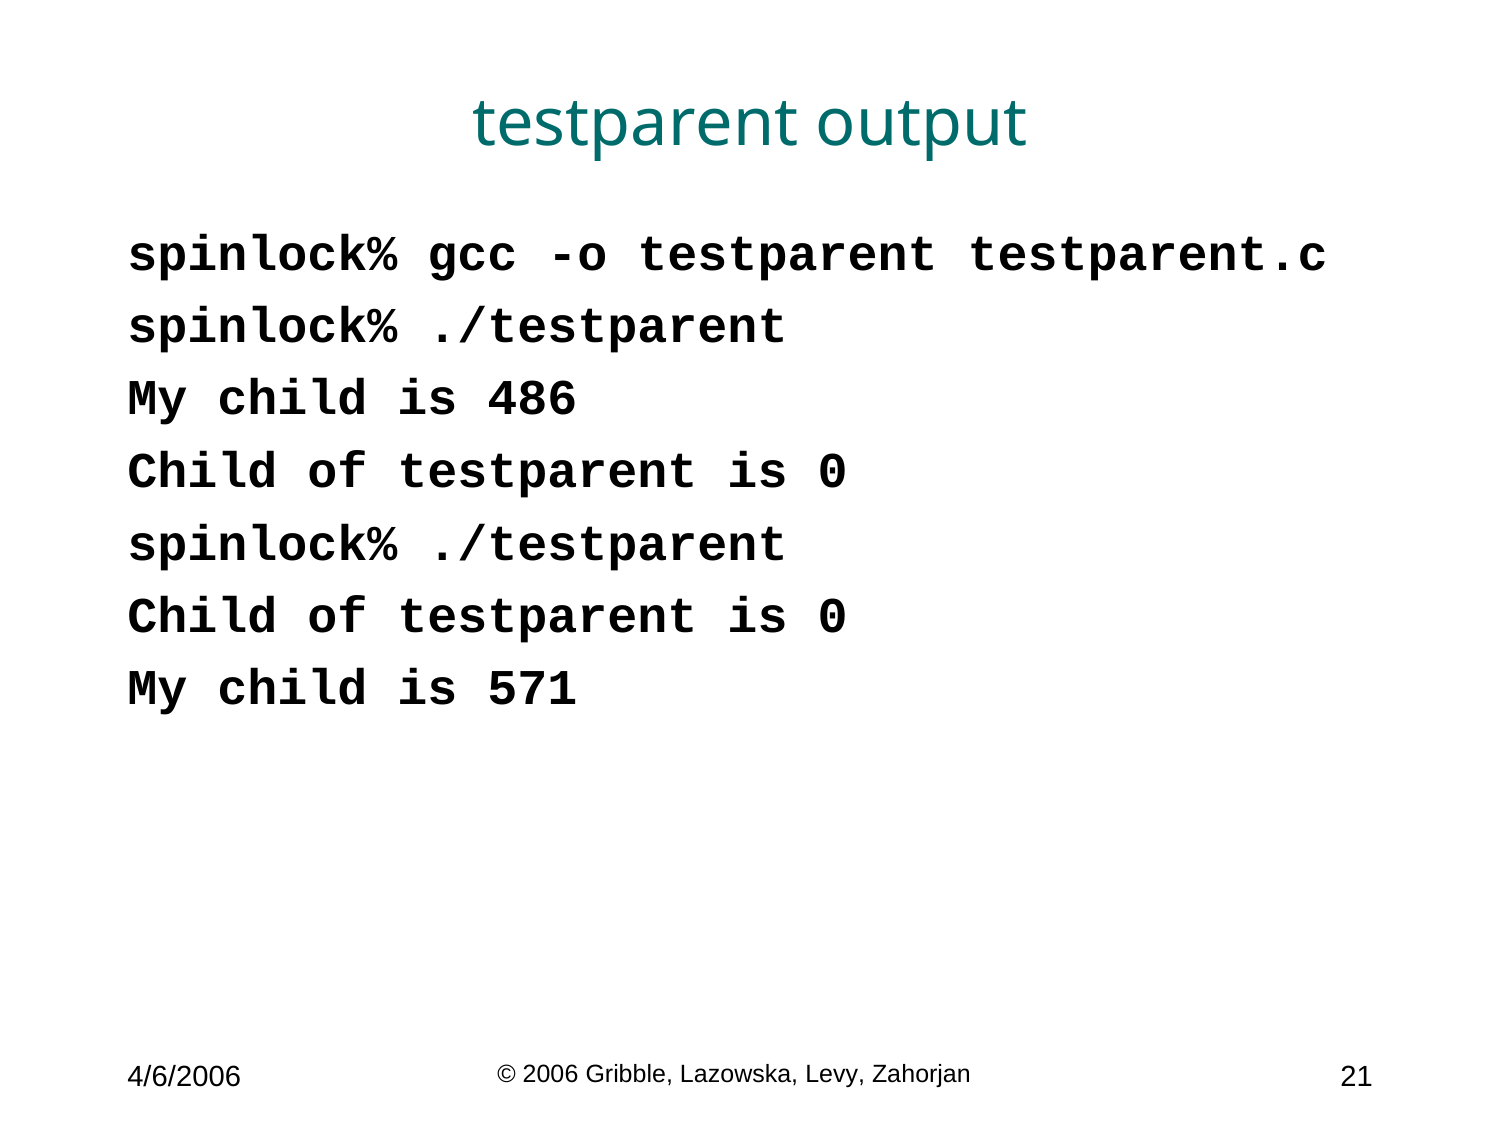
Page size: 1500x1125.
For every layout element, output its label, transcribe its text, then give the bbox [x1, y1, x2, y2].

list spinlock% gcc -o testparent testparent.c spinlock% ./testparent My child is 486 Child of testparent is 0 spinlock% ./testparent Child of testparent is 0 My child is 571 [112, 212, 1388, 1025]
title testparent output [112, 62, 1388, 175]
